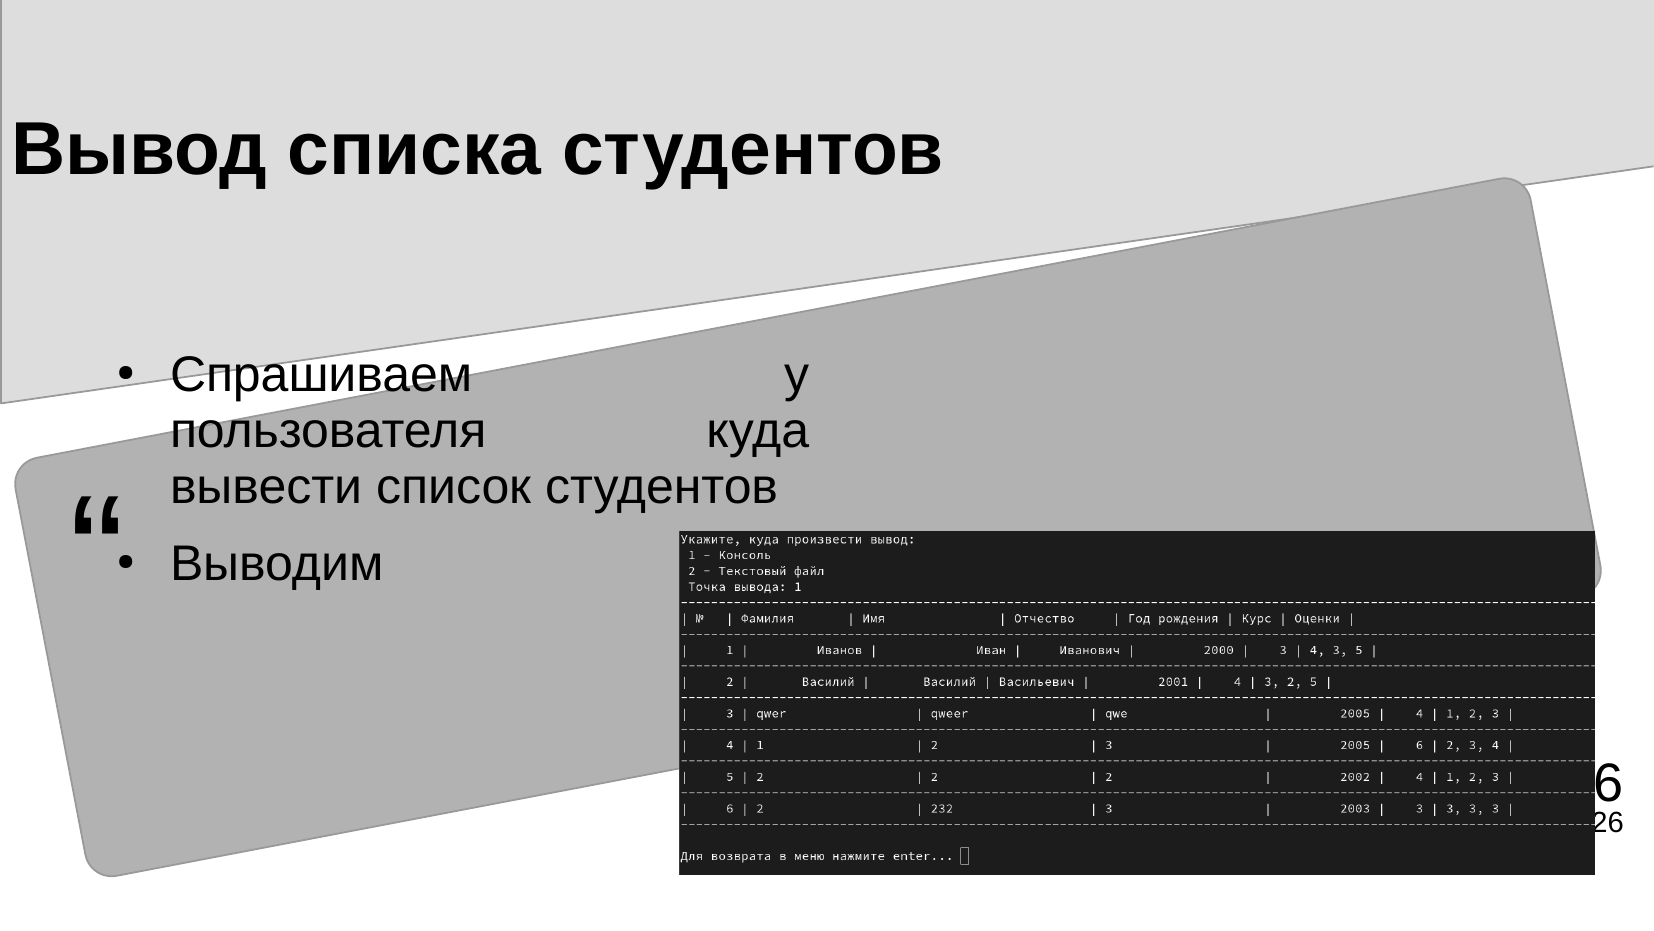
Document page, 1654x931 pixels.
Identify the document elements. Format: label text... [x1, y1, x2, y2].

picture [679, 531, 1595, 875]
title Вывод списка студентов [11, 70, 1489, 228]
list Спрашиваем у пользователя куда вывести список студентов Выводим [99, 346, 810, 886]
